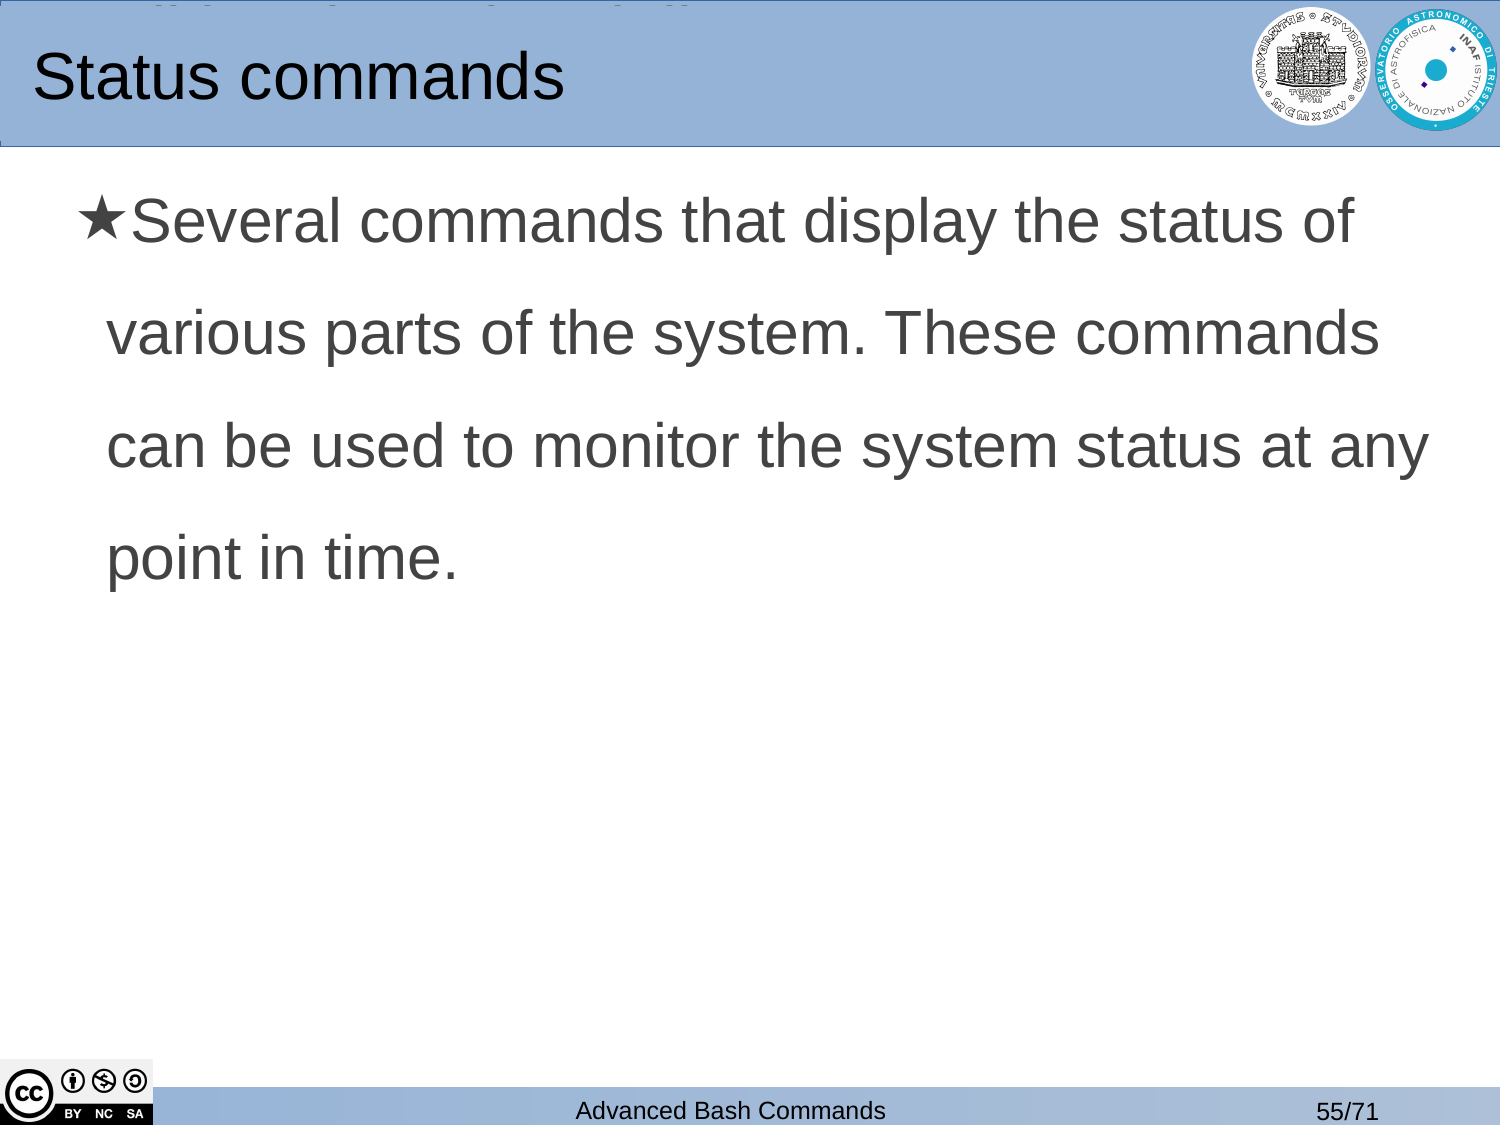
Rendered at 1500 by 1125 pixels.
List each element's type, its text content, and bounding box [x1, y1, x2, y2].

list Several commands that display the status of various parts of the system. These commands can be used to monitor the system status at any point in time. [16, 135, 1500, 1081]
text_box Status commands [0, 5, 1232, 141]
title Traditional service delivery [0, 0, 1500, 135]
picture [0, 1059, 153, 1125]
